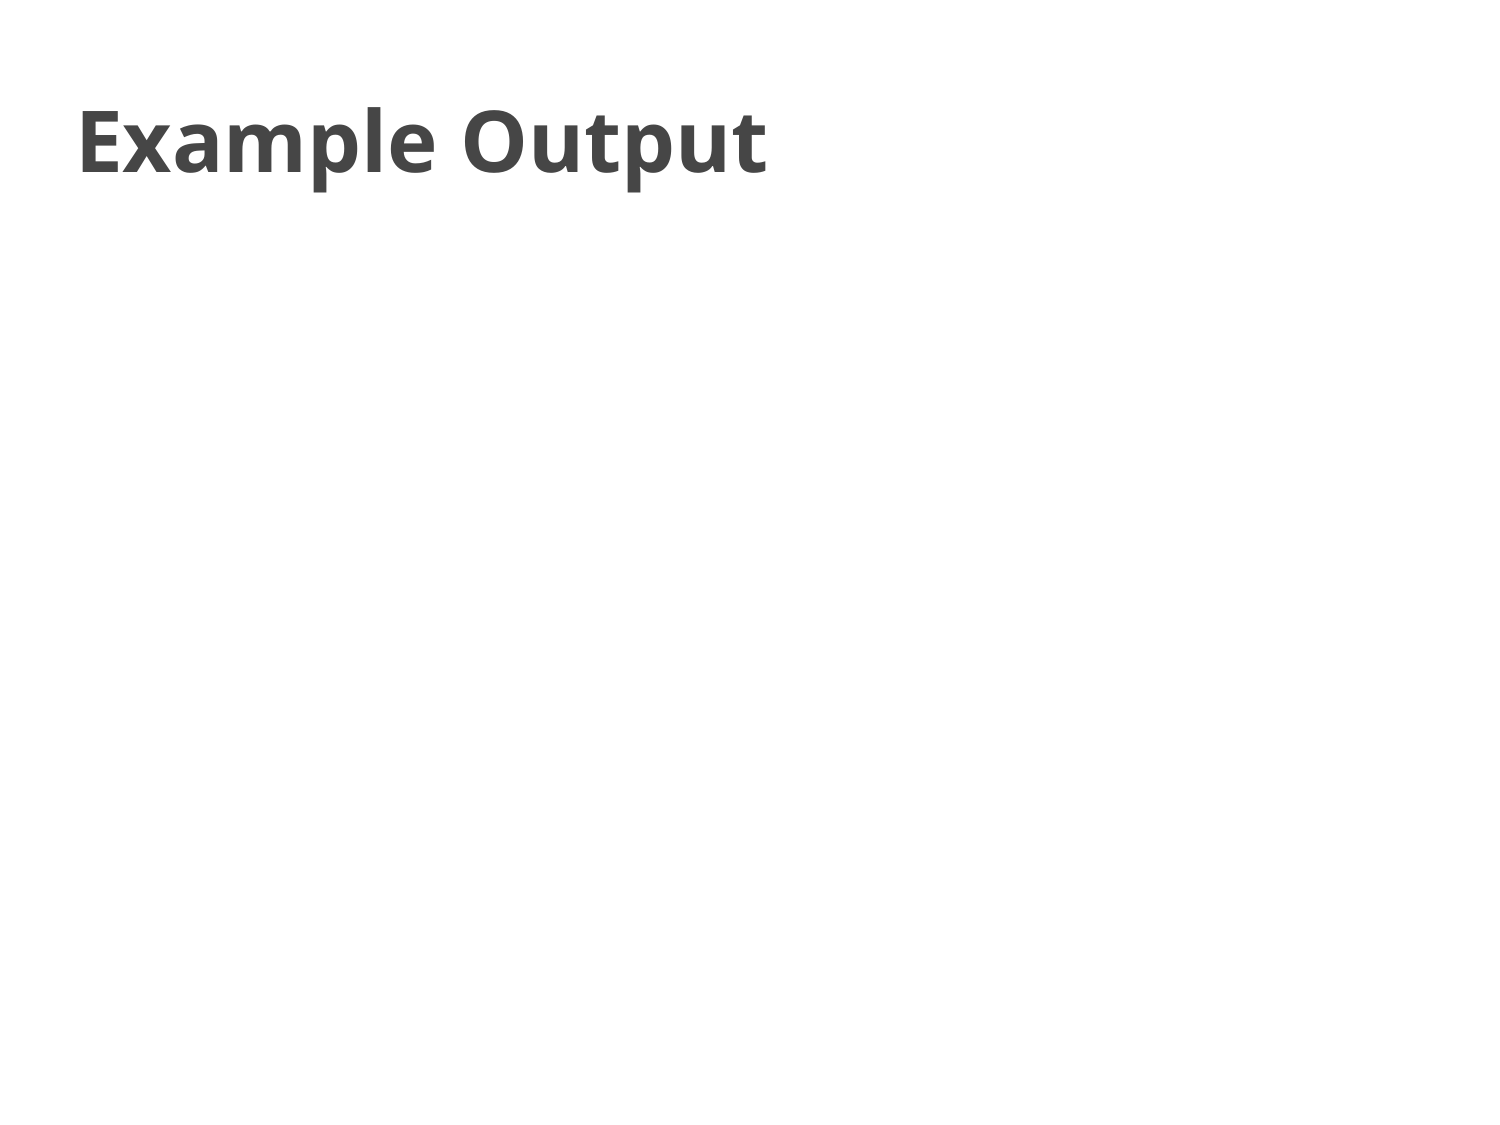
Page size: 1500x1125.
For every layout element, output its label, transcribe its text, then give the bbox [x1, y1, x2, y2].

title Example Output [75, 52, 1426, 226]
